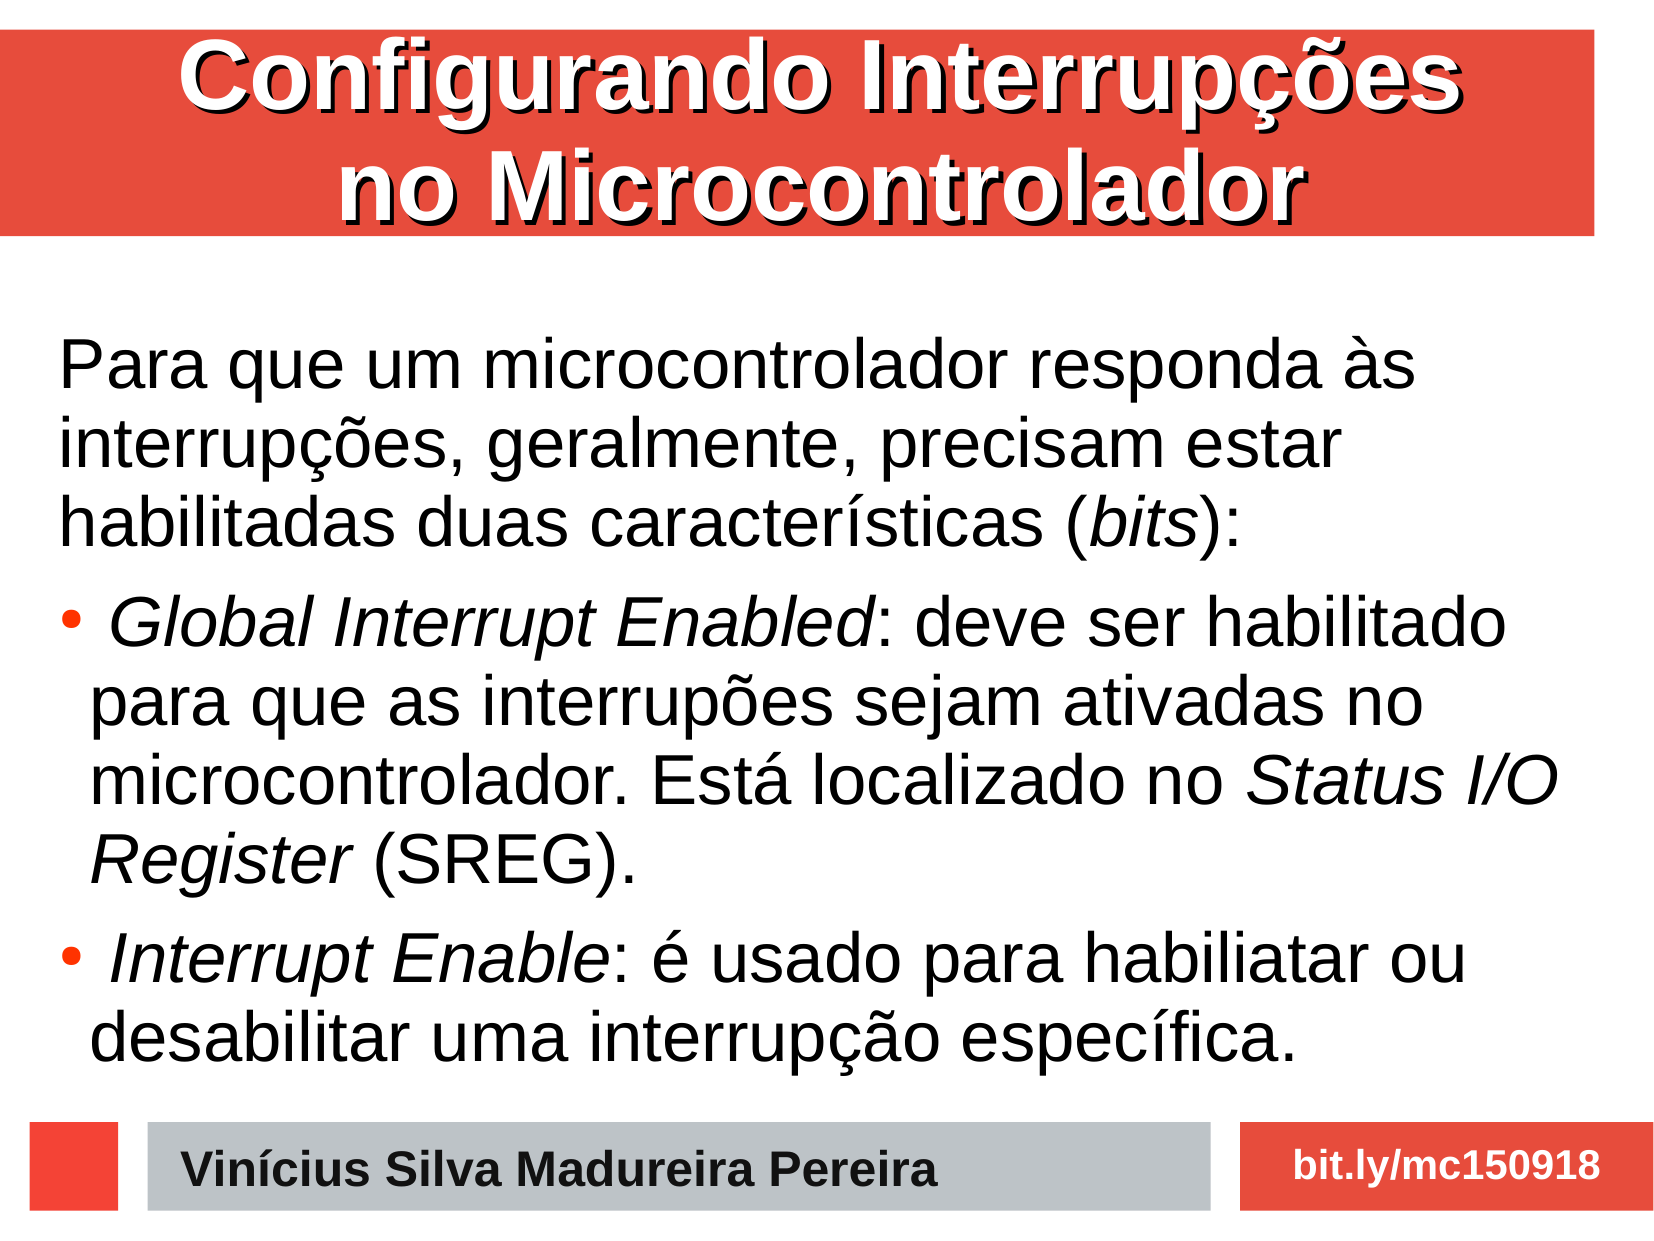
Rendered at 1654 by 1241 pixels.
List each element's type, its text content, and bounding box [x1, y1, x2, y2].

list Para que um microcontrolador responda às interrupções, geralmente, precisam estar habilitadas duas características (bits): Global Interrupt Enabled: deve ser habilitado para que as interrupões sejam ativadas no microcontrolador. Está localizado no Status I/O Register (SREG). Interrupt Enable: é usado para habiliatar ou desabilitar uma interrupção específica. [59, 324, 1565, 1093]
title Configurando Interrupções no Microcontrolador [177, 0, 1477, 243]
text_box bit.ly/mc150918 [1228, 1133, 1654, 1205]
text_box Vinícius Silva Madureira Pereira [165, 1133, 1170, 1205]
